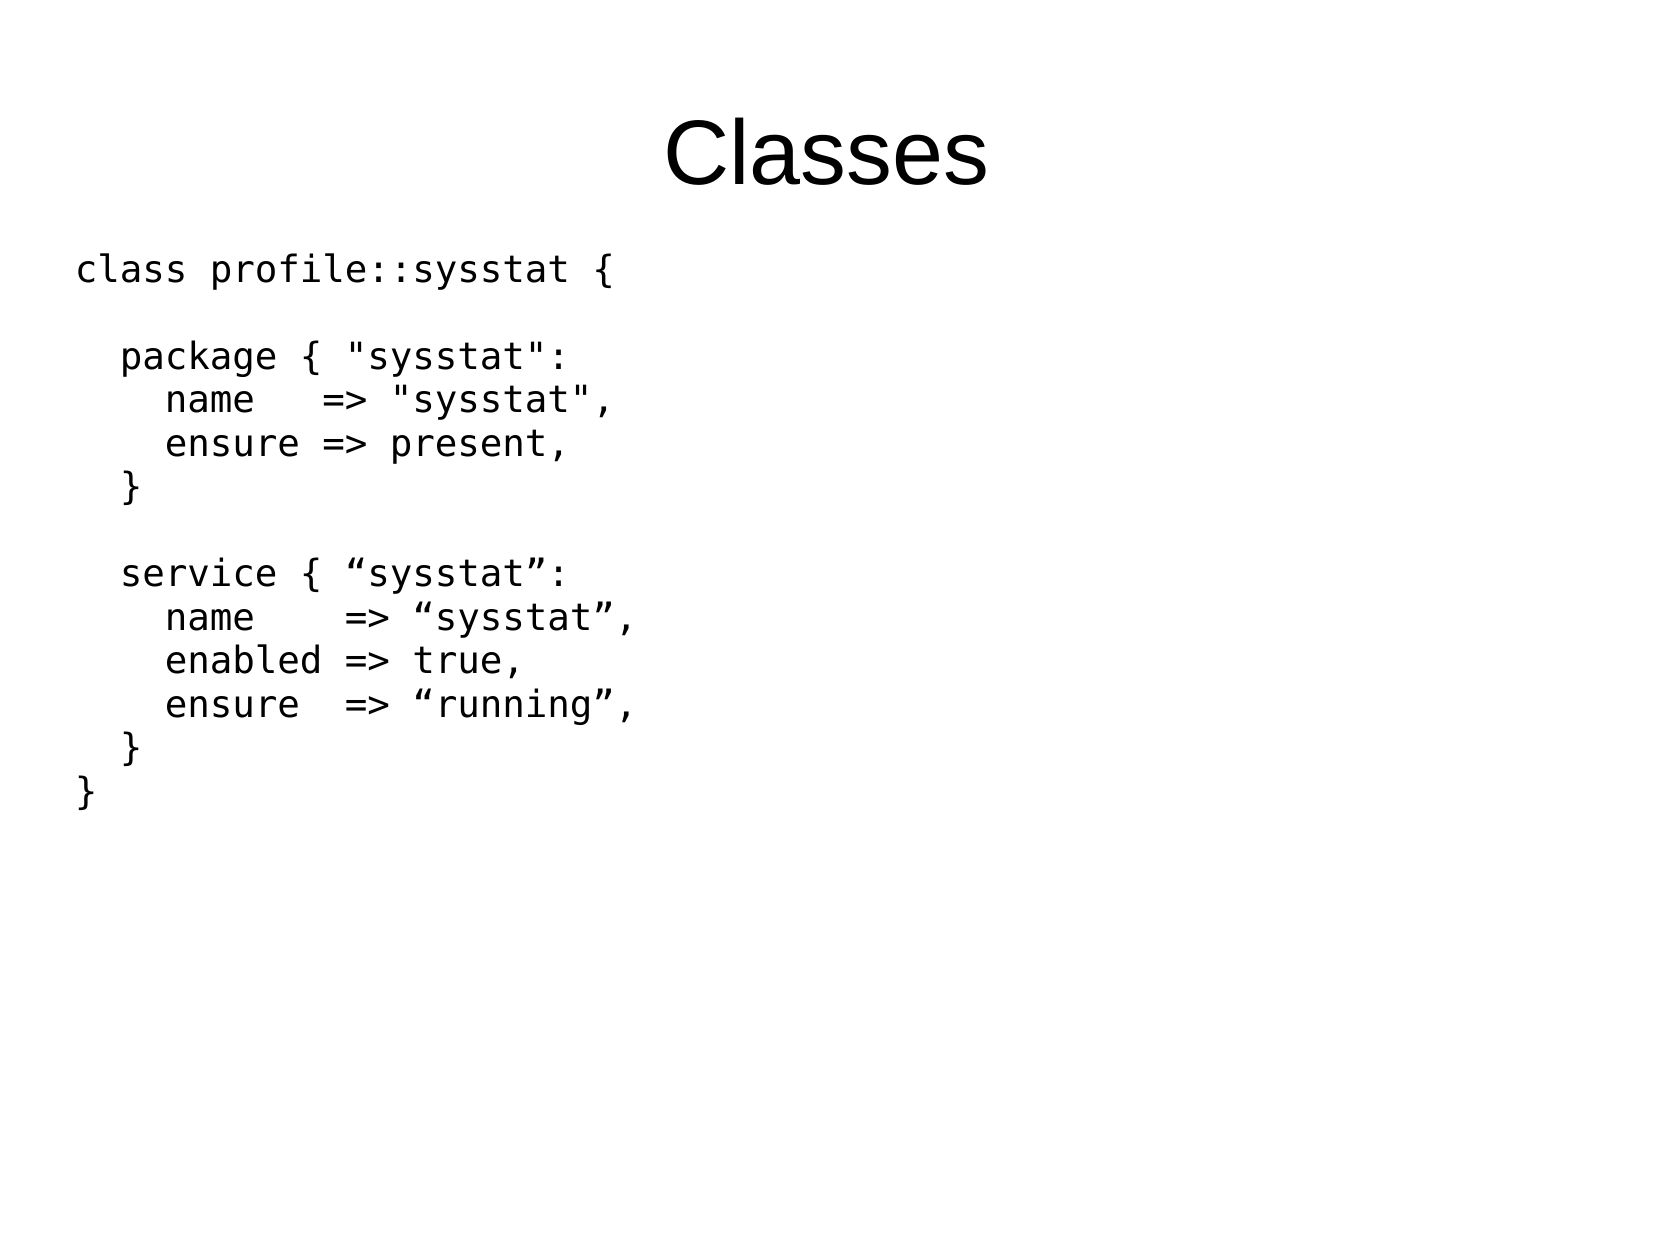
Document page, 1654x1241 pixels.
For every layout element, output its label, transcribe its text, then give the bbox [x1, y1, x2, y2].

text_box class profile::sysstat { package { "sysstat": name => "sysstat", ensure => present, } service { “sysstat”: name => “sysstat”, enabled => true, ensure => “running”, } } [60, 240, 1591, 1111]
title Classes [82, 49, 1571, 240]
